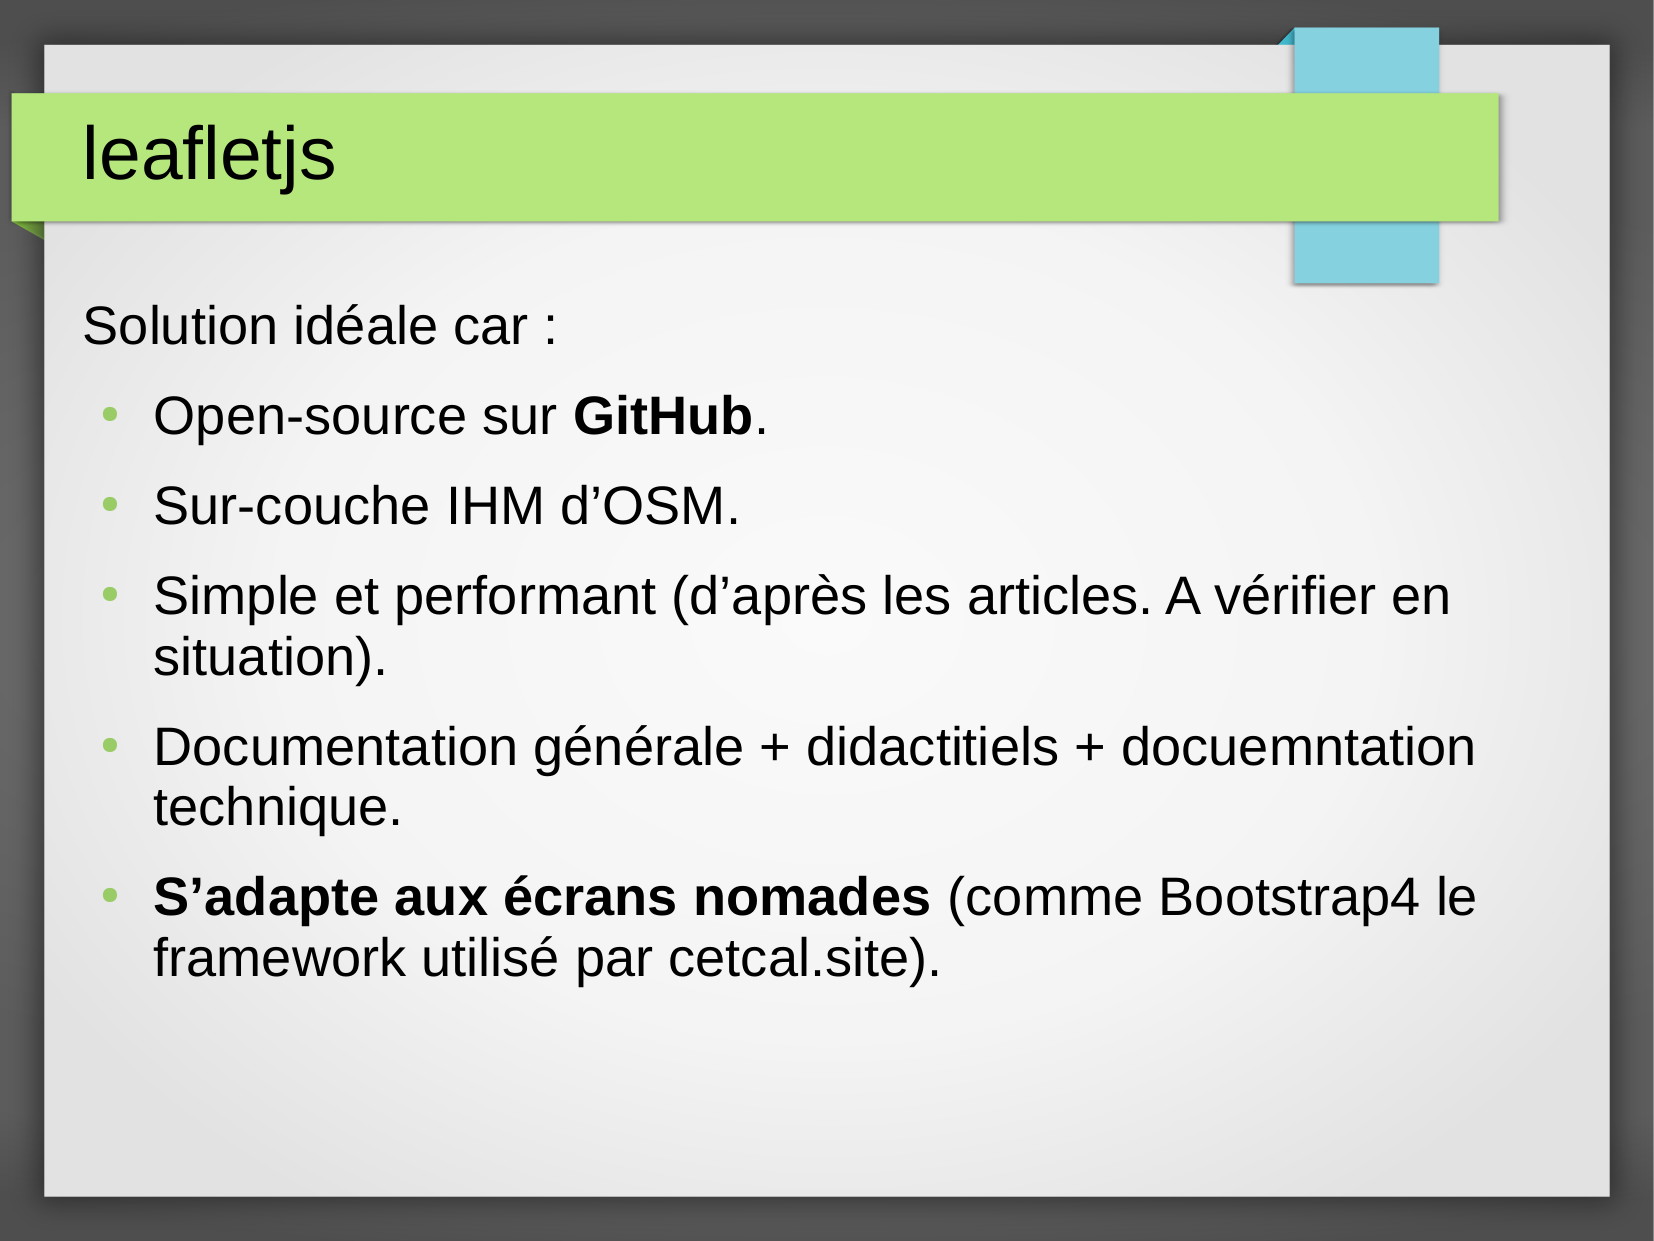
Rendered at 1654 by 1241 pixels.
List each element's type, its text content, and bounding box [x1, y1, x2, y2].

title leafletjs [82, 94, 1264, 213]
list Solution idéale car : Open-source sur GitHub. Sur-couche IHM d’OSM. Simple et performant (d’après les articles. A vérifier en situation). Documentation générale + didactitiels + docuemntation technique. S’adapte aux écrans nomades (comme Bootstrap4 le framework utilisé par cetcal.site). [82, 295, 1571, 1015]
picture [0, 0, 1654, 1241]
